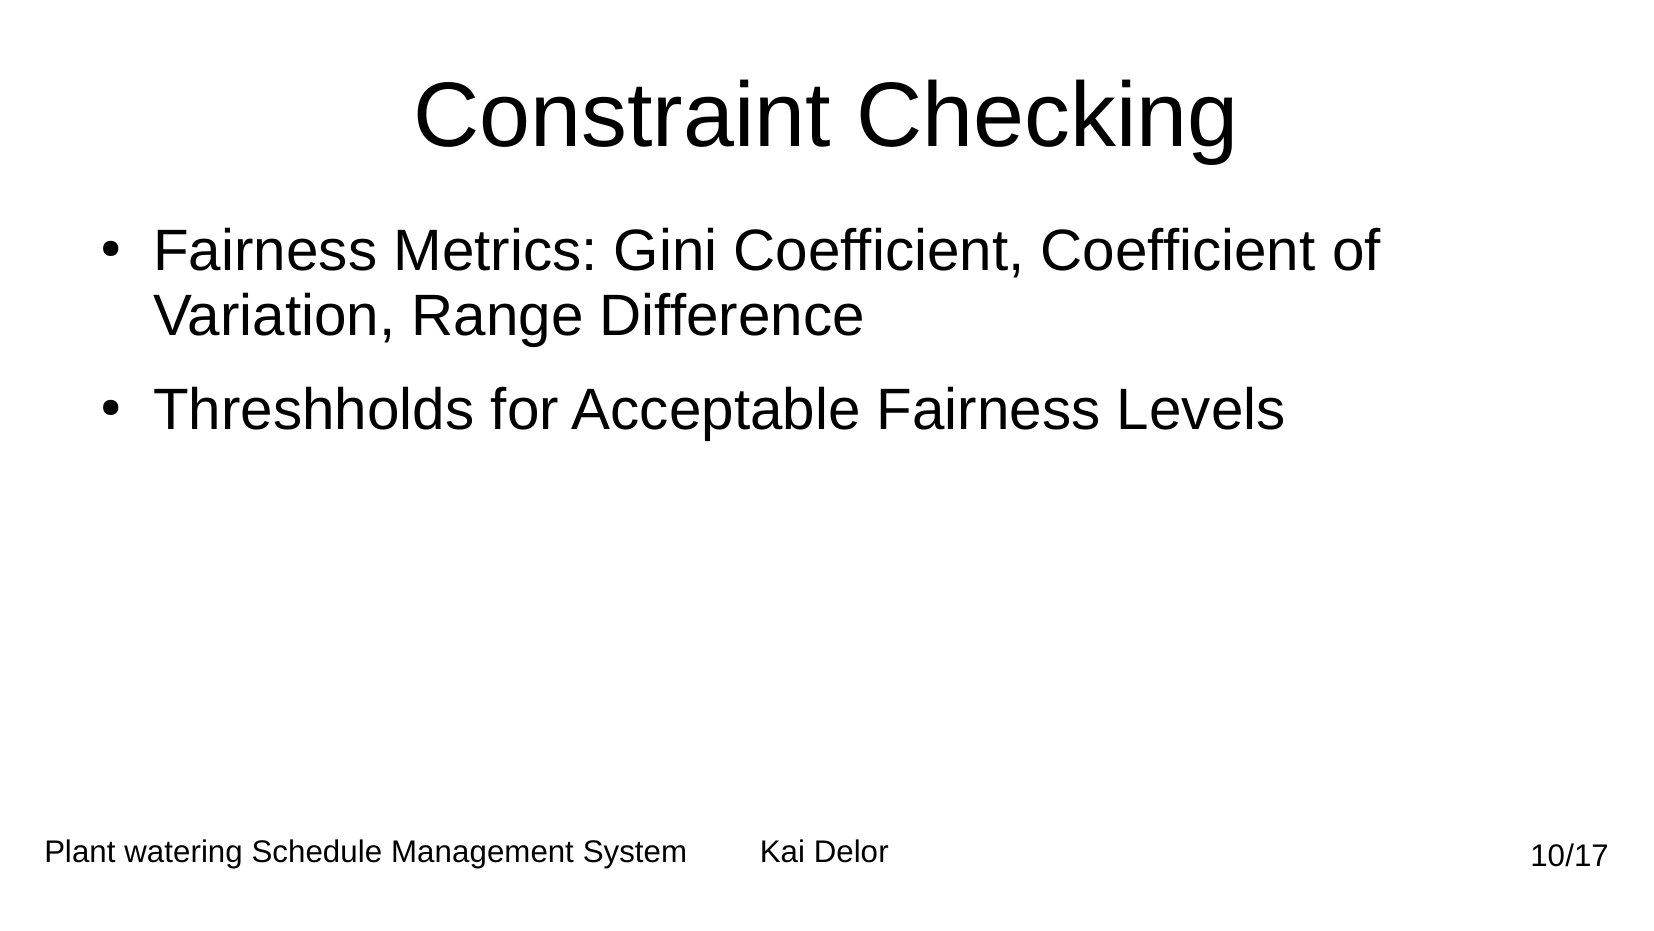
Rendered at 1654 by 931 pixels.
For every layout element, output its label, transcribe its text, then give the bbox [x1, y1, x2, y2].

text_box Kai Delor [745, 826, 904, 877]
list Fairness Metrics: Gini Coefficient, Coefficient of Variation, Range Difference Threshholds for Acceptable Fairness Levels [82, 217, 1571, 758]
text_box Plant watering Schedule Management System [29, 826, 701, 877]
title Constraint Checking [82, 37, 1571, 193]
text_box <Foliennummer>/17 [1358, 830, 1625, 886]
